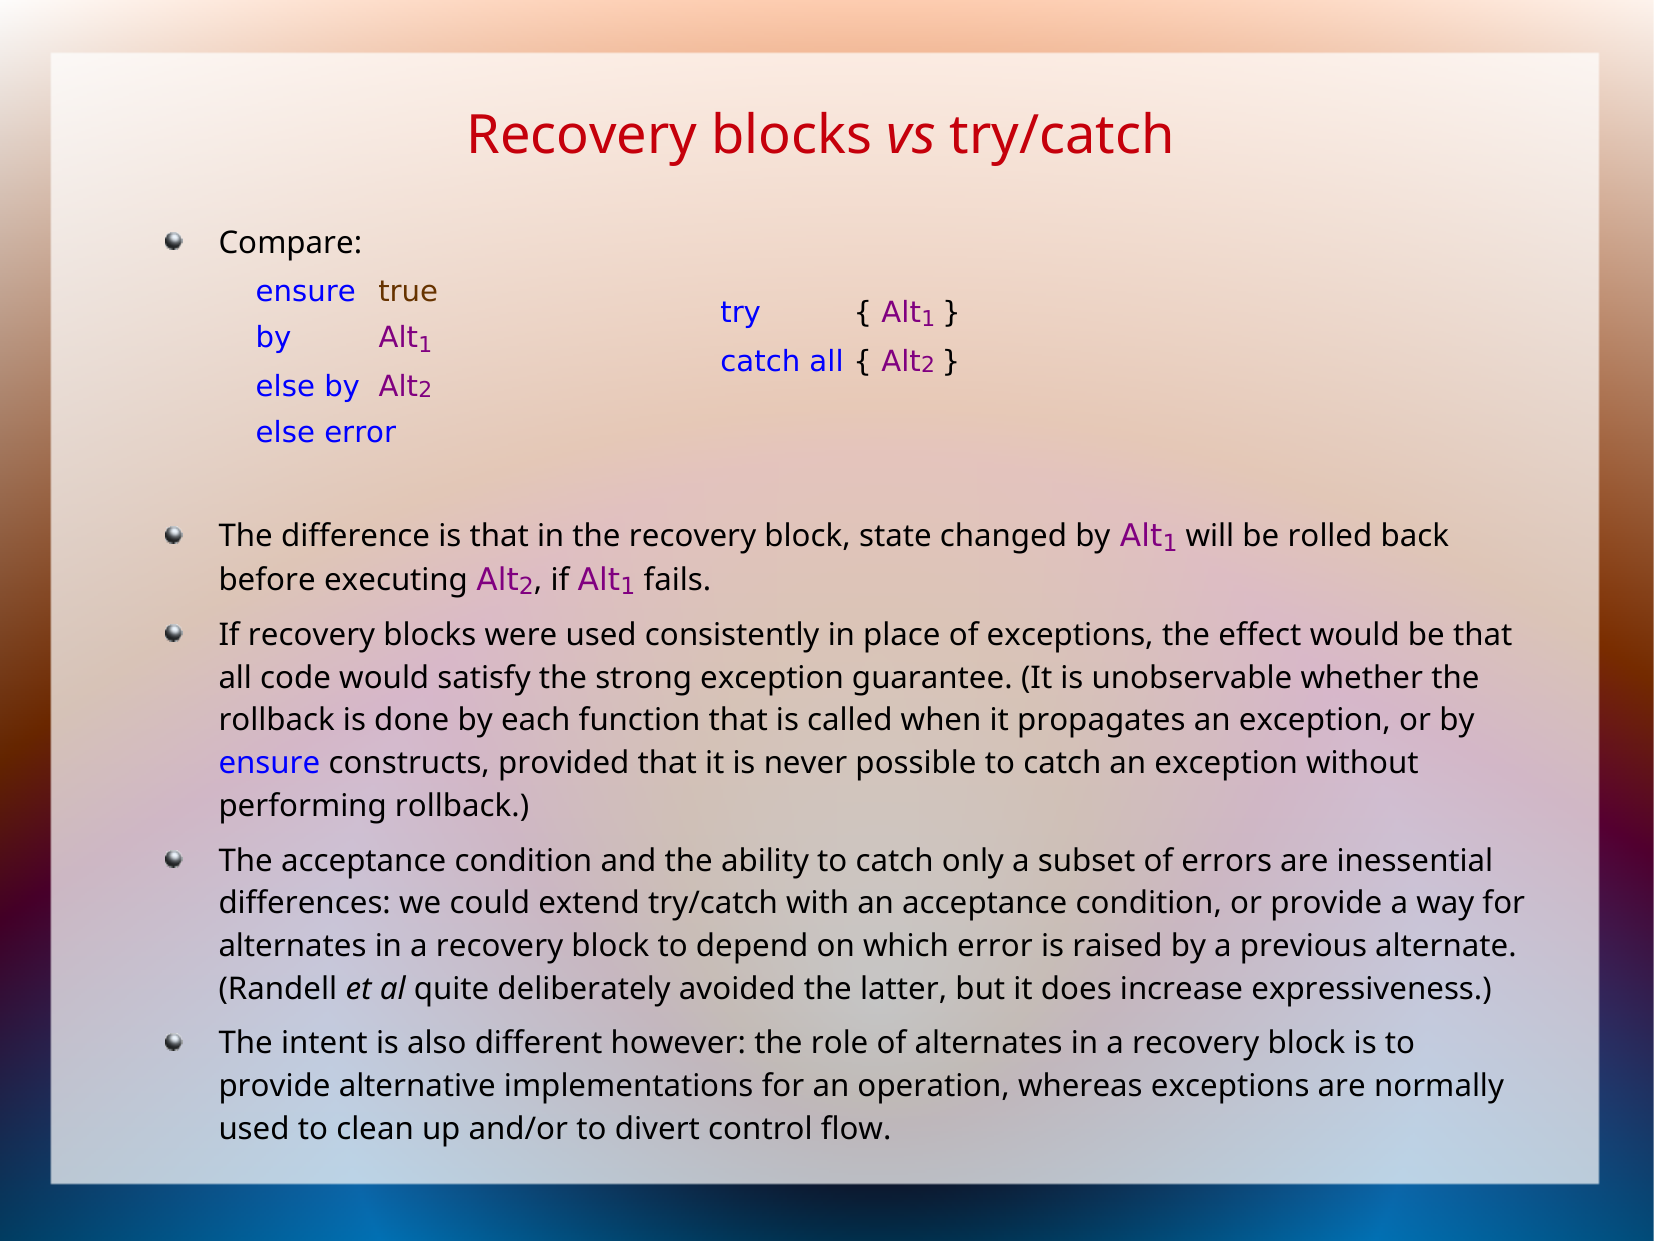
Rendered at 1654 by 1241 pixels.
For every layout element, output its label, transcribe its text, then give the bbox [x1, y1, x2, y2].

picture [0, 0, 1654, 1241]
title Recovery blocks vs try/catch [76, 59, 1565, 207]
list try { Alt1 } catch all { Alt2 } [649, 295, 1063, 473]
list Compare: ensure true by Alt1 else by Alt2 else error The difference is that in the recovery block, state changed by Alt1 will be rolled back before executing Alt2, if Alt1 fails. If recovery blocks were used consistently in place of exceptions, the effect would be that all code would satisfy the strong exception guarantee. (It is unobservable whether the rollback is done by each function that is called when it propagates an exception, or by ensure constructs, provided that it is never possible to catch an exception without performing rollback.) The acceptance condition and the ability to catch only a subset of errors are inessential differences: we could extend try/catch with an acceptance condition, or provide a way for alternates in a recovery block to depend on which error is raised by a previous alternate. (Randell et al quite deliberately avoided the latter, but it does increase expressiveness.) The intent is also different however: the role of alternates in a recovery block is to provide alternative implementations for an operation, whereas exceptions are normally used to clean up and/or to divert control flow. [147, 219, 1536, 1044]
